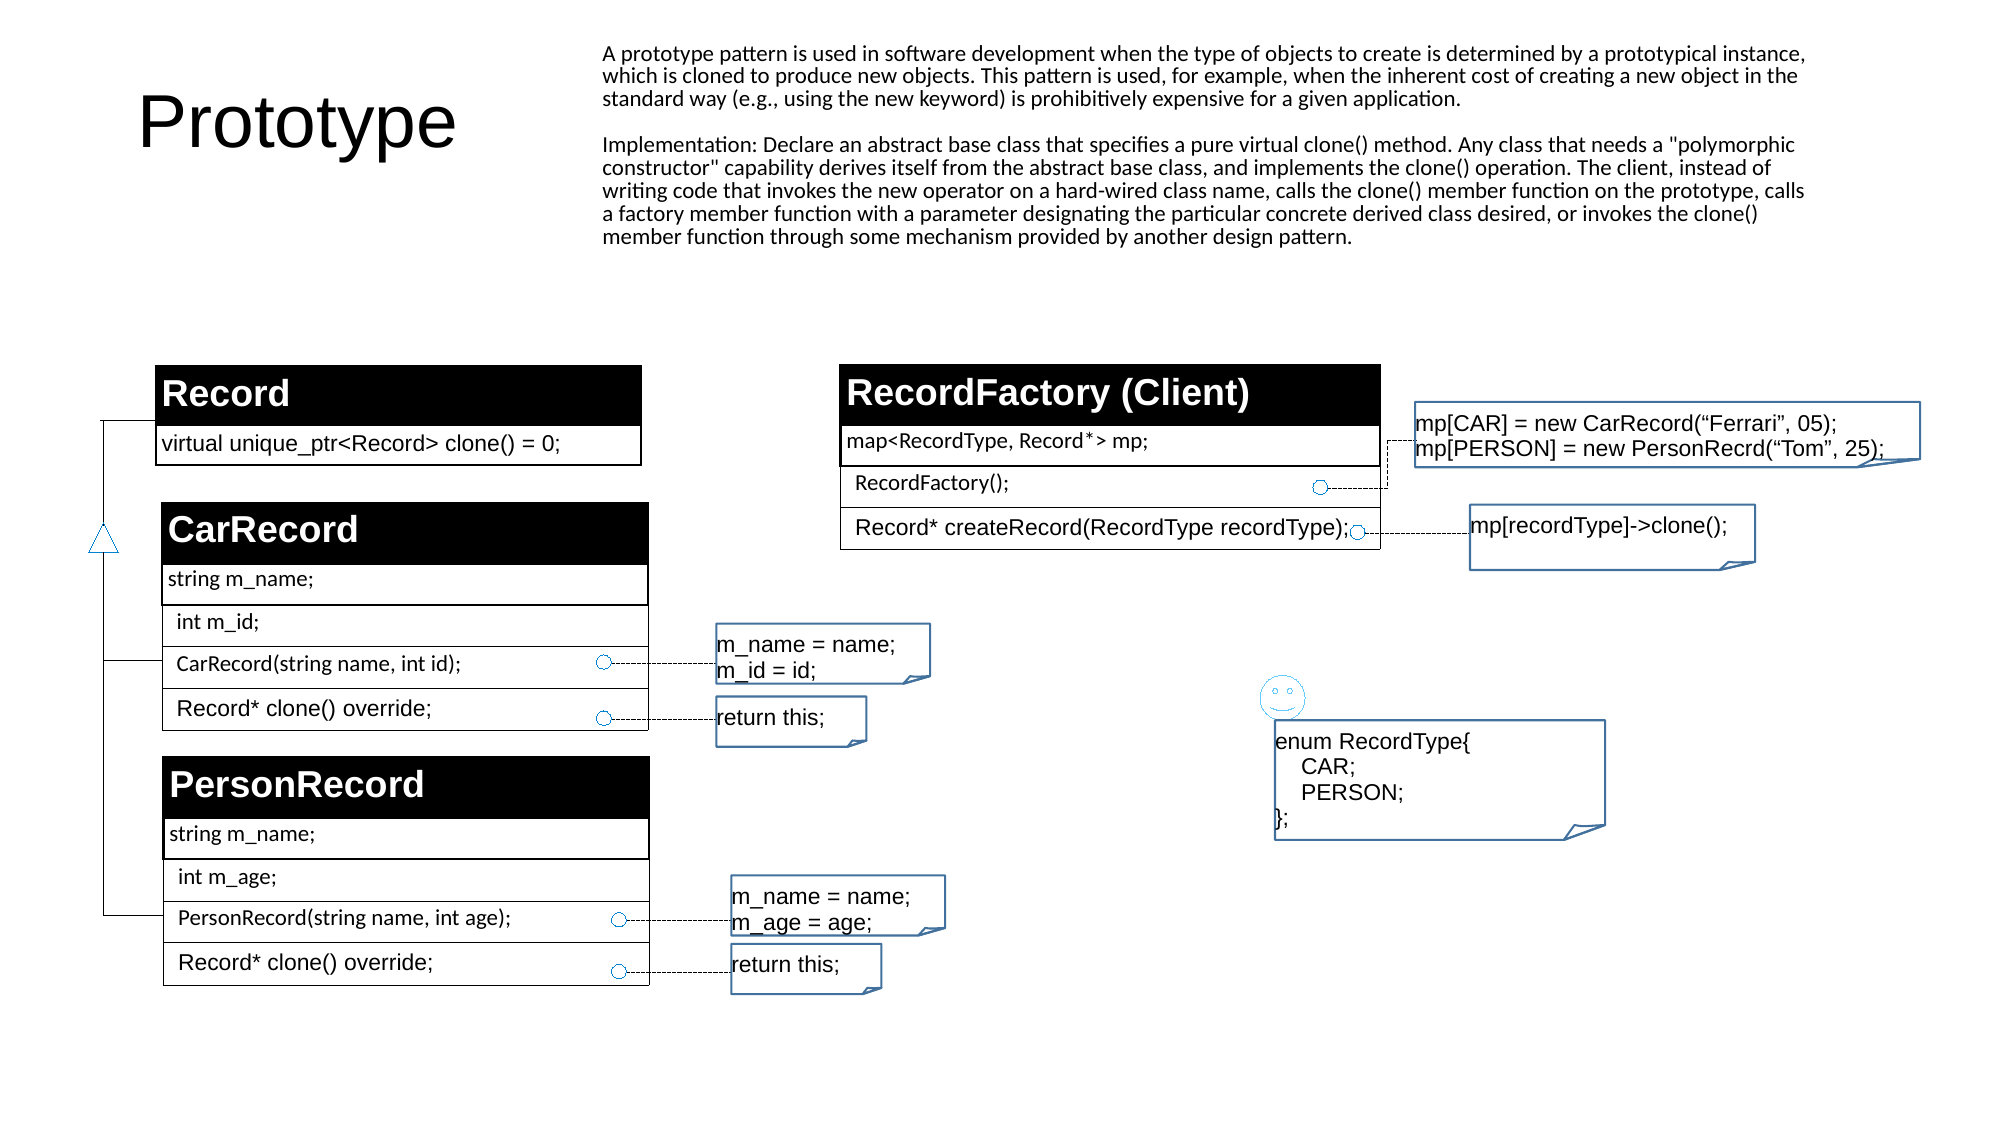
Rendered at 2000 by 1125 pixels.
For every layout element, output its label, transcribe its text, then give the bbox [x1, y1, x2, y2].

table_cell Record* createRecord(RecordType recordType); [841, 508, 1380, 549]
table_cell int m_id; [163, 606, 648, 646]
table_cell CarRecord(string name, int id); [163, 647, 648, 688]
text_box return this; [731, 943, 882, 995]
text_box A prototype pattern is used in software development when the type of objects to create is determined by a prototypical instance, which is cloned to produce new objects. This pattern is used, for example, when the inherent cost of creating a new object in the standard way (e.g., using the new keyword) is prohibitively expensive for a given application. Implementation: Declare an abstract base class that specifies a pure virtual clone() method. Any class that needs a "polymorphic constructor" capability derives itself from the abstract base class, and implements the clone() operation. The client, instead of writing code that invokes the new operator on a hard-wired class name, calls the clone() member function on the prototype, calls a factory member function with a parameter designating the particular concrete derived class desired, or invokes the clone() member function through some mechanism provided by another design pattern. [587, 36, 1829, 217]
title Prototype [137, 59, 466, 181]
table_cell map<RecordType, Record*> mp; [842, 426, 1379, 465]
table_cell string m_name; [163, 565, 647, 604]
text_box m_name = name; m_age = age; [731, 875, 946, 936]
table_cell int m_age; [164, 860, 649, 901]
table_header PersonRecord [165, 758, 648, 817]
text_box return this; [716, 696, 867, 747]
text_box enum RecordType{ CAR; PERSON; }; [1275, 720, 1606, 840]
table_cell PersonRecord(string name, int age); [164, 902, 649, 942]
table_cell Record* clone() override; [164, 943, 649, 985]
table_header CarRecord [163, 504, 647, 562]
table_header RecordFactory (Client) [842, 366, 1379, 424]
text_box m_name = name; m_id = id; [716, 623, 931, 684]
table_cell string m_name; [165, 819, 648, 858]
table_cell virtual unique_ptr<Record> clone() = 0; [157, 426, 640, 464]
table_cell RecordFactory(); [841, 467, 1380, 507]
table_cell Record* clone() override; [163, 689, 648, 730]
text_box mp[recordType]->clone(); [1470, 504, 1756, 571]
table_header Record [157, 367, 640, 424]
text_box mp[CAR] = new CarRecord(“Ferrari”, 05); mp[PERSON] = new PersonRecrd(“Tom”, 25); [1415, 401, 1921, 468]
